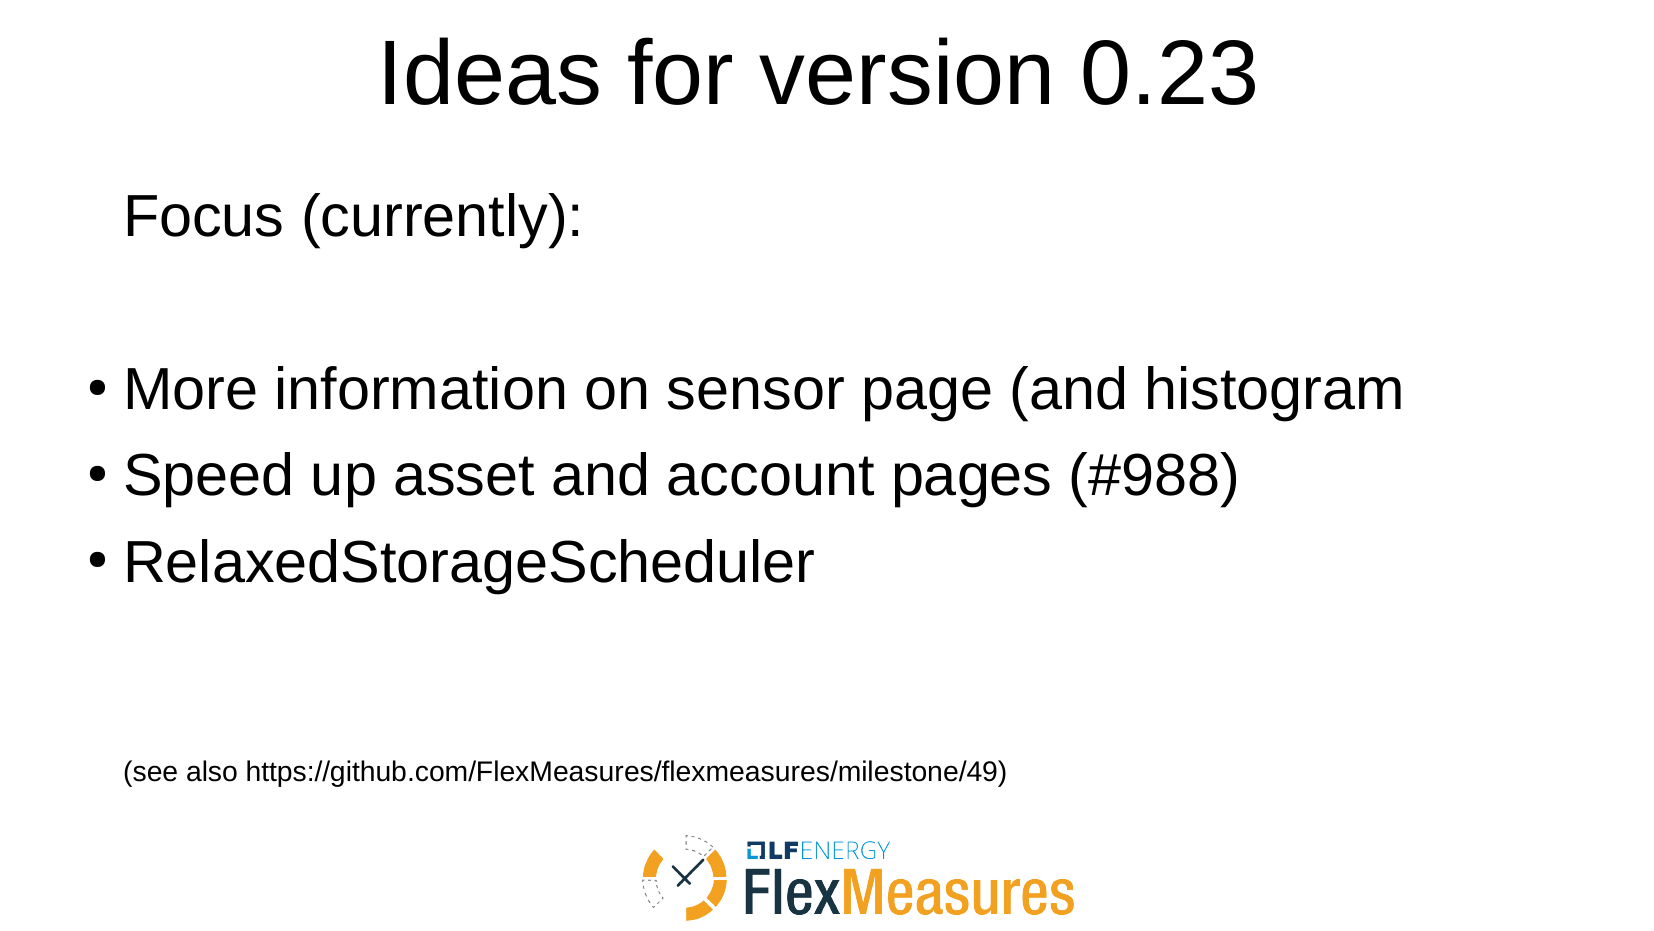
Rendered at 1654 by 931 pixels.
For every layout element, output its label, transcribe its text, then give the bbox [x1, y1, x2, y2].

list Focus (currently): More information on sensor page (and histogram Speed up asset and account pages (#988) RelaxedStorageScheduler (see also https://github.com/FlexMeasures/flexmeasures/milestone/49) [75, 112, 1613, 788]
title Ideas for version 0.23 [75, 0, 1564, 112]
picture [642, 835, 1074, 921]
